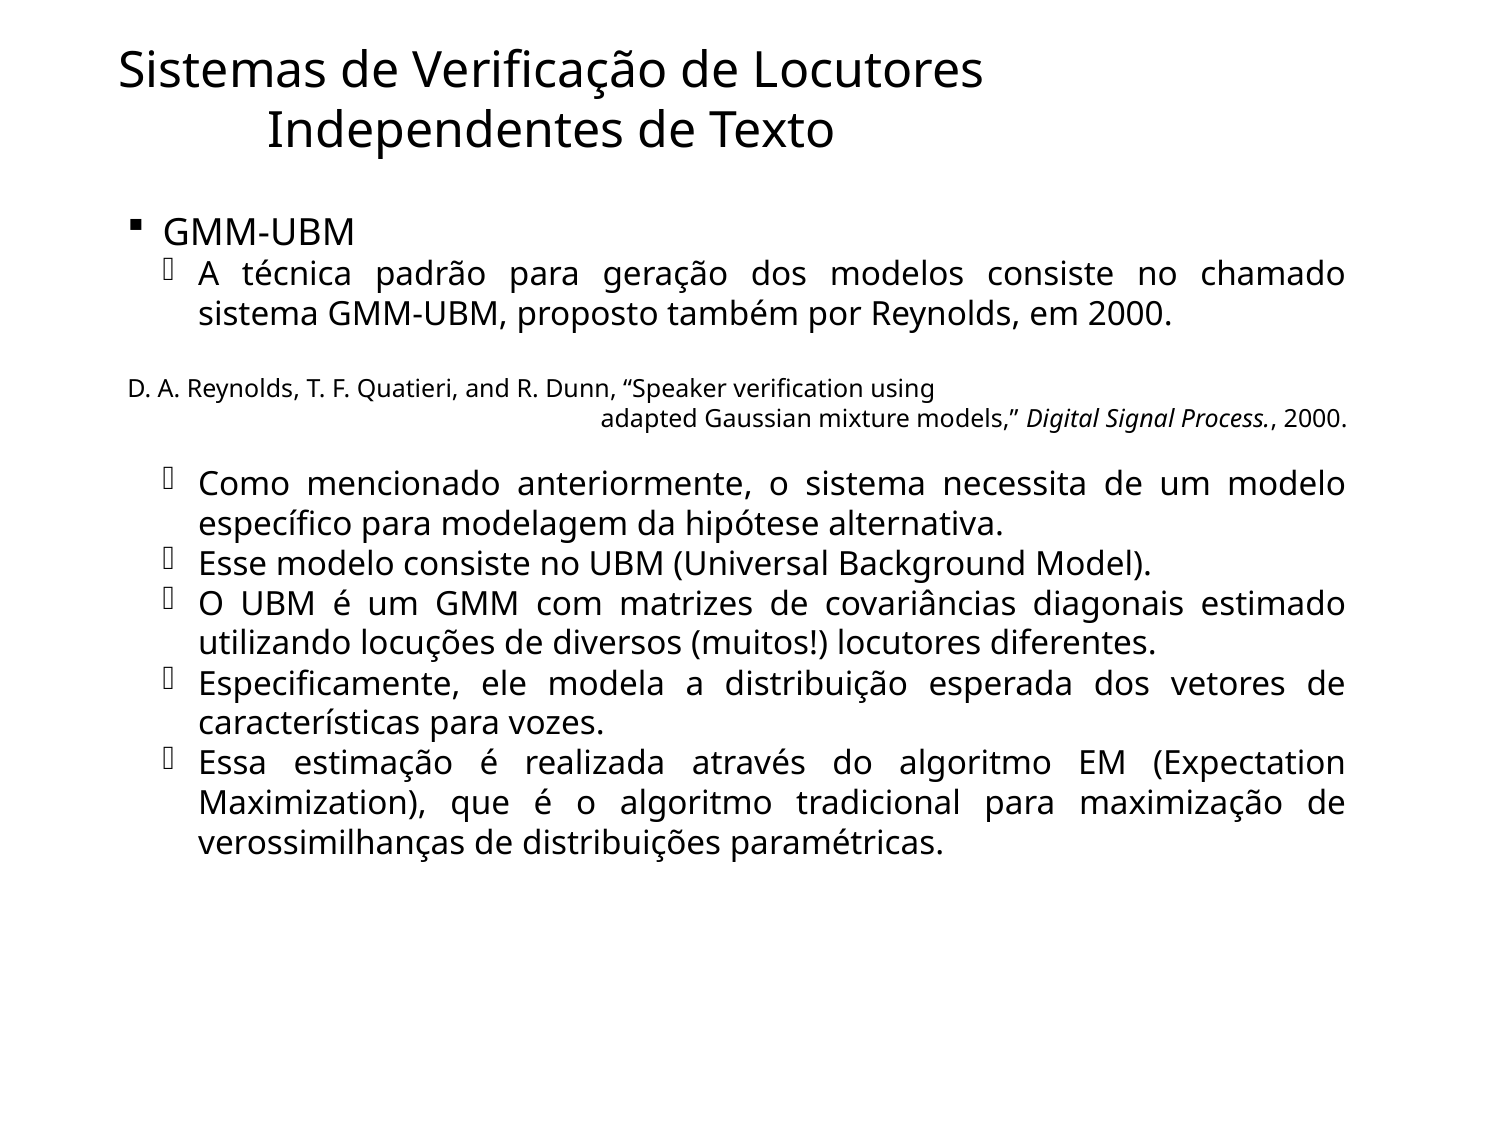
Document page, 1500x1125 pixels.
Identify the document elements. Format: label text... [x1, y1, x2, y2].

text_box Sistemas de Verificação de Locutores Independentes de Texto [49, 49, 1054, 145]
text_box GMM-UBM A técnica padrão para geração dos modelos consiste no chamado sistema GMM-UBM, proposto também por Reynolds, em 2000. D. A. Reynolds, T. F. Quatieri, and R. Dunn, “Speaker verification using adapted Gaussian mixture models,” Digital Signal Process., 2000. Como mencionado anteriormente, o sistema necessita de um modelo específico para modelagem da hipótese alternativa. Esse modelo consiste no UBM (Universal Background Model). O UBM é um GMM com matrizes de covariâncias diagonais estimado utilizando locuções de diversos (muitos!) locutores diferentes. Especificamente, ele modela a distribuição esperada dos vetores de características para vozes. Essa estimação é realizada através do algoritmo EM (Expectation Maximization), que é o algoritmo tradicional para maximização de verossimilhanças de distribuições paramétricas. [112, 200, 1363, 963]
